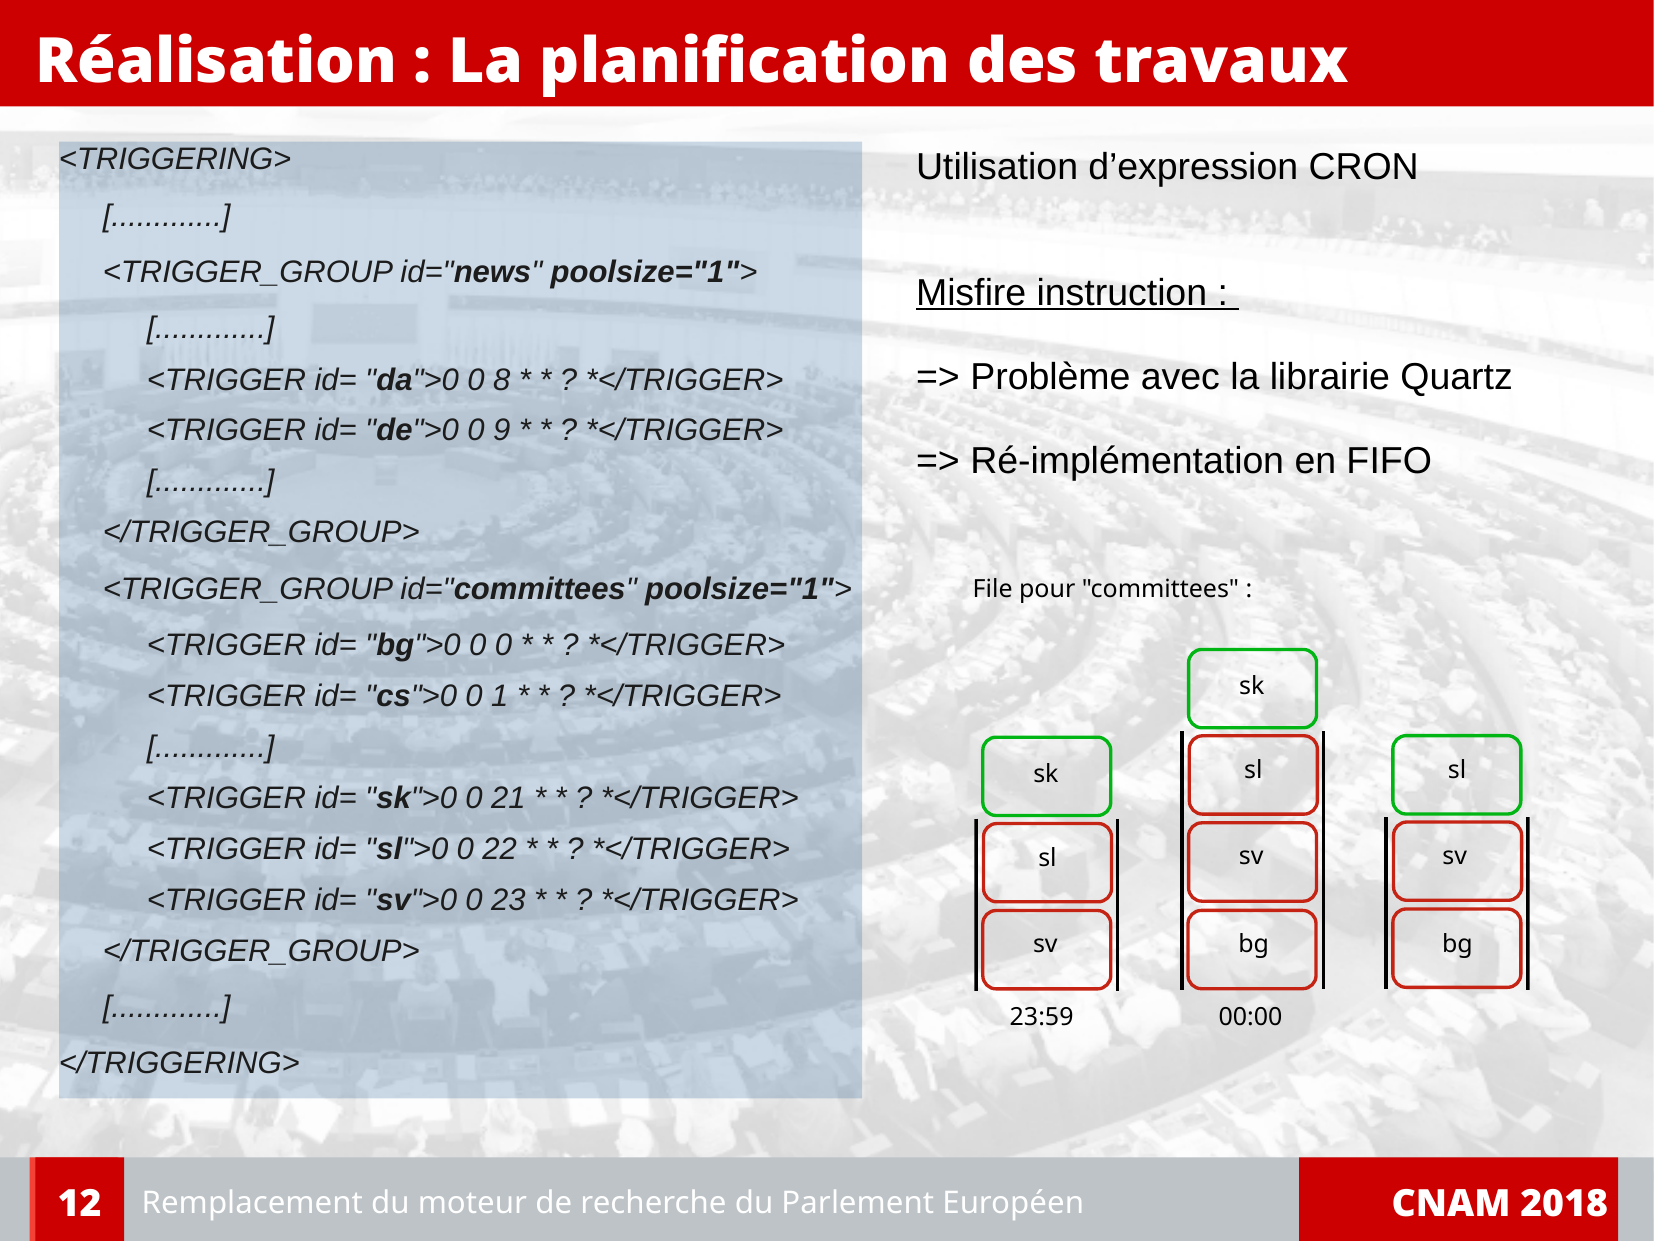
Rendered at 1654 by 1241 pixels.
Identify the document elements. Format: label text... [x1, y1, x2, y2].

picture [0, 107, 1654, 1157]
list <TRIGGERING> [.............] <TRIGGER_GROUP id="news" poolsize="1"> [.............] <TRIGGER id= "da">0 0 8 * * ? *</TRIGGER> <TRIGGER id= "de">0 0 9 * * ? *</TRIGGER> [.............] </TRIGGER_GROUP> <TRIGGER_GROUP id="committees" poolsize="1"> <TRIGGER id= "bg">0 0 0 * * ? *</TRIGGER> <TRIGGER id= "cs">0 0 1 * * ? *</TRIGGER> [.............] <TRIGGER id= "sk">0 0 21 * * ? *</TRIGGER> <TRIGGER id= "sl">0 0 22 * * ? *</TRIGGER> <TRIGGER id= "sv">0 0 23 * * ? *</TRIGGER> </TRIGGER_GROUP> [.............] </TRIGGERING> [59, 141, 863, 1099]
title Réalisation : La planification des travaux [35, 0, 1571, 101]
text_box Utilisation d’expression CRON Misfire instruction : => Problème avec la librairie Quartz => Ré-implémentation en FIFO [901, 138, 1529, 489]
